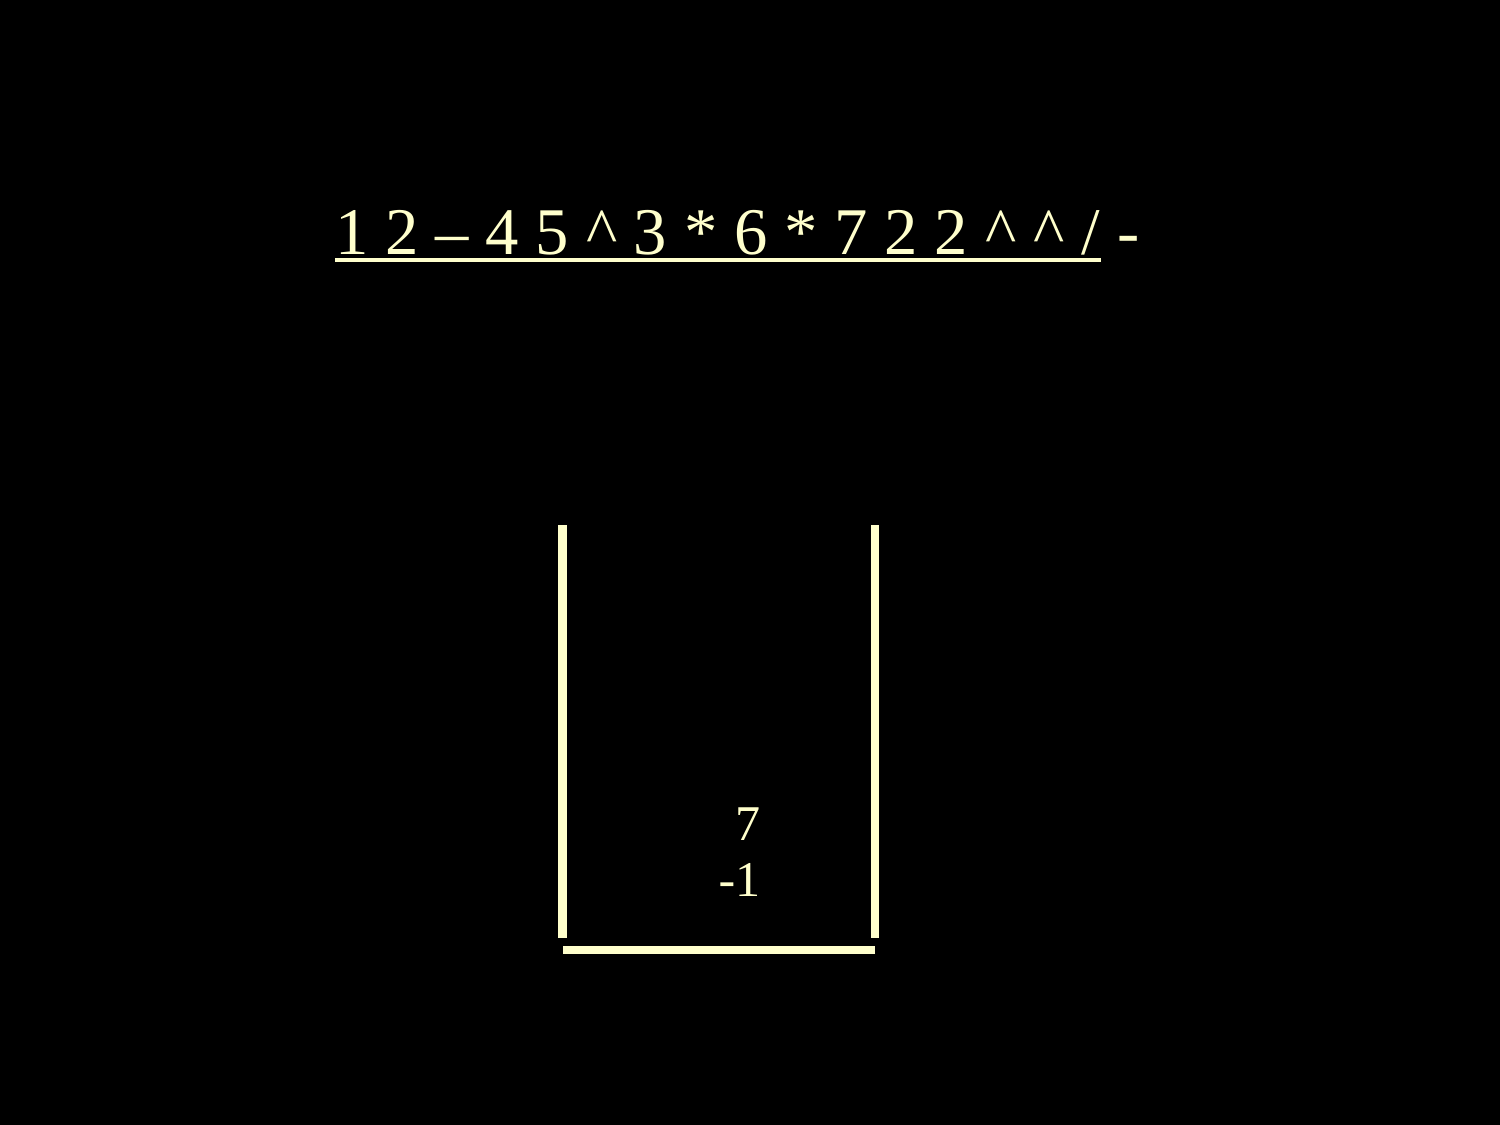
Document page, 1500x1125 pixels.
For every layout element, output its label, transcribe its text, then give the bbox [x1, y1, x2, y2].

text_box 1 2 – 4 5 ^ 3 * 6 * 7 2 2 ^ ^ / - [320, 187, 1155, 277]
text_box 7 -1 [599, 622, 775, 915]
